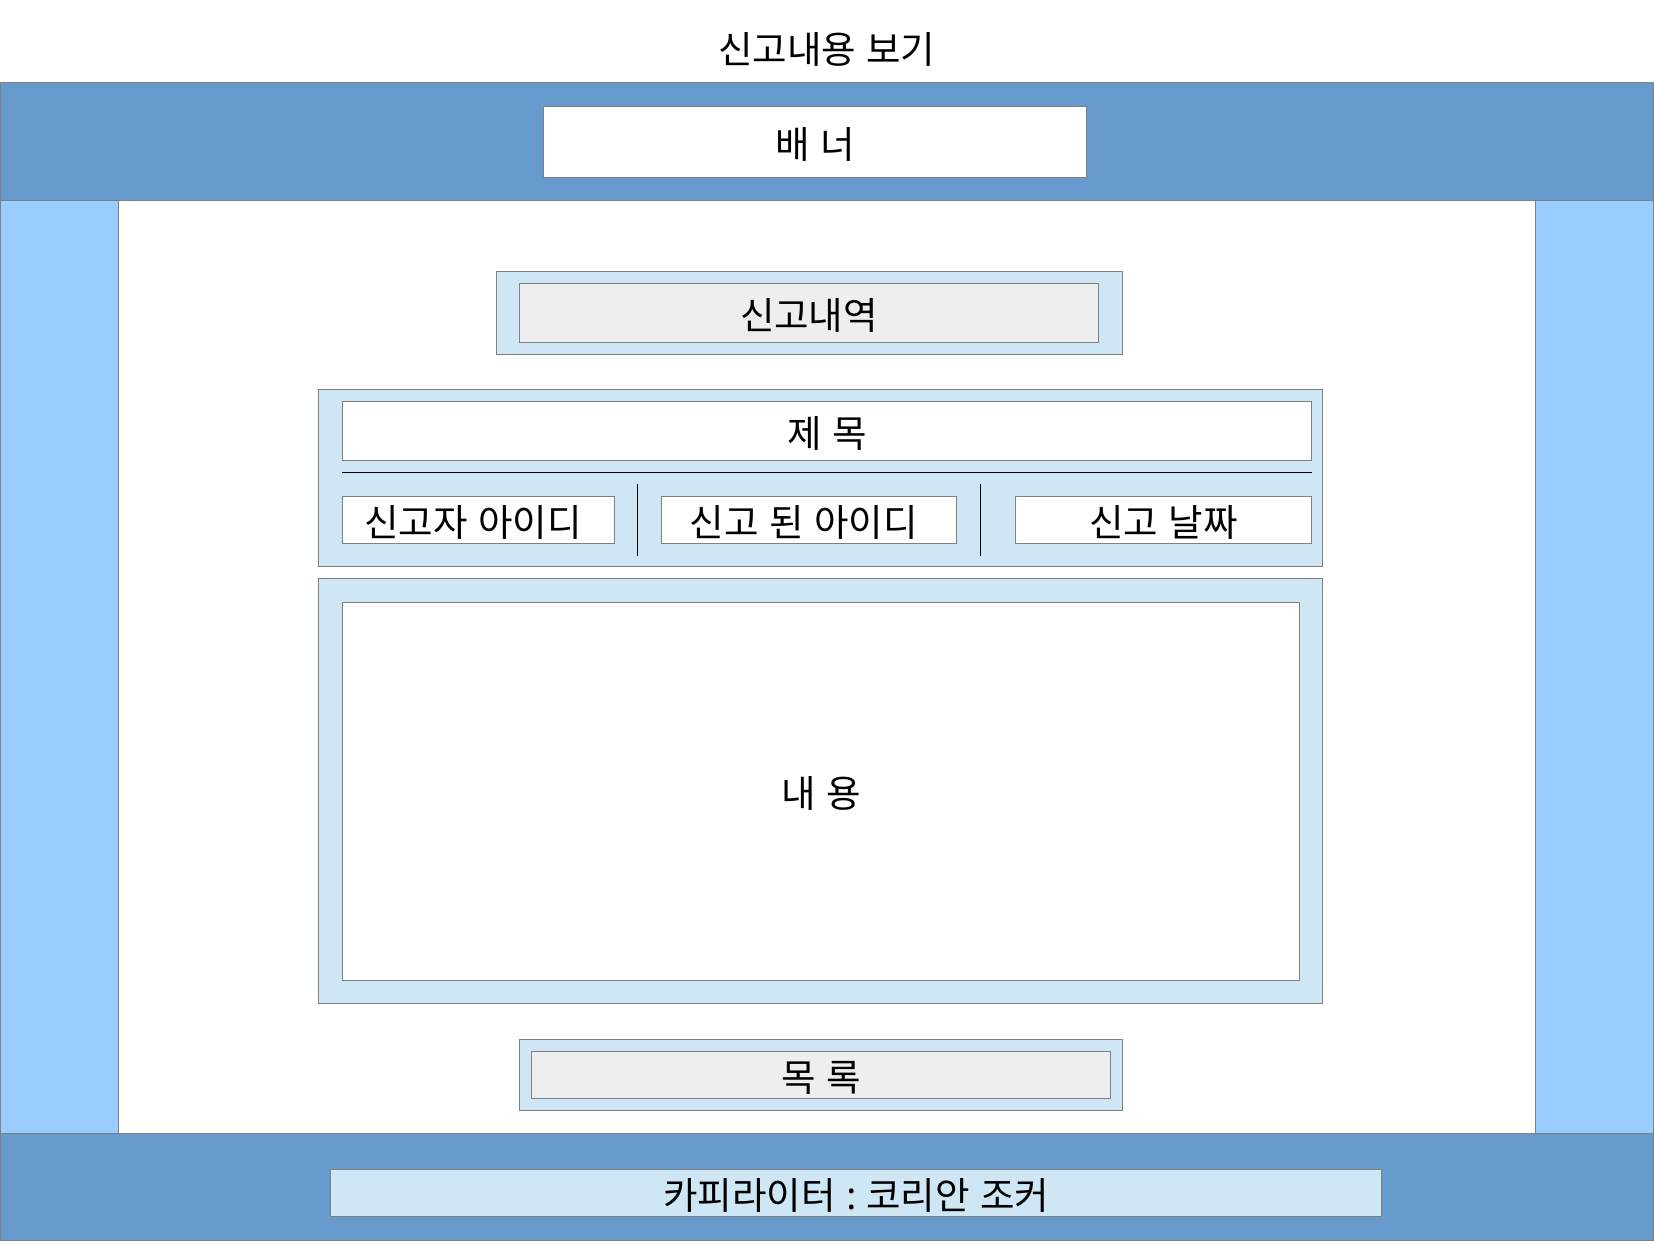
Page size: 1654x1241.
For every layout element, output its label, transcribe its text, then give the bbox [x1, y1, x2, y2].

text_box 신고 된 아이디 [661, 496, 957, 544]
text_box 제 목 [342, 401, 1312, 461]
text_box [0, 82, 1654, 1241]
text_box 내 용 [342, 602, 1300, 981]
text_box 신고 날짜 [1015, 496, 1312, 544]
text_box 목 록 [531, 1051, 1111, 1099]
text_box 배 너 [543, 106, 1087, 178]
text_box 카피라이터 : 코리안 조커 [330, 1169, 1382, 1217]
text_box 신고자 아이디 [342, 496, 615, 544]
text_box 신고내용 보기 [602, 13, 1052, 71]
text_box 신고내역 [519, 283, 1099, 343]
